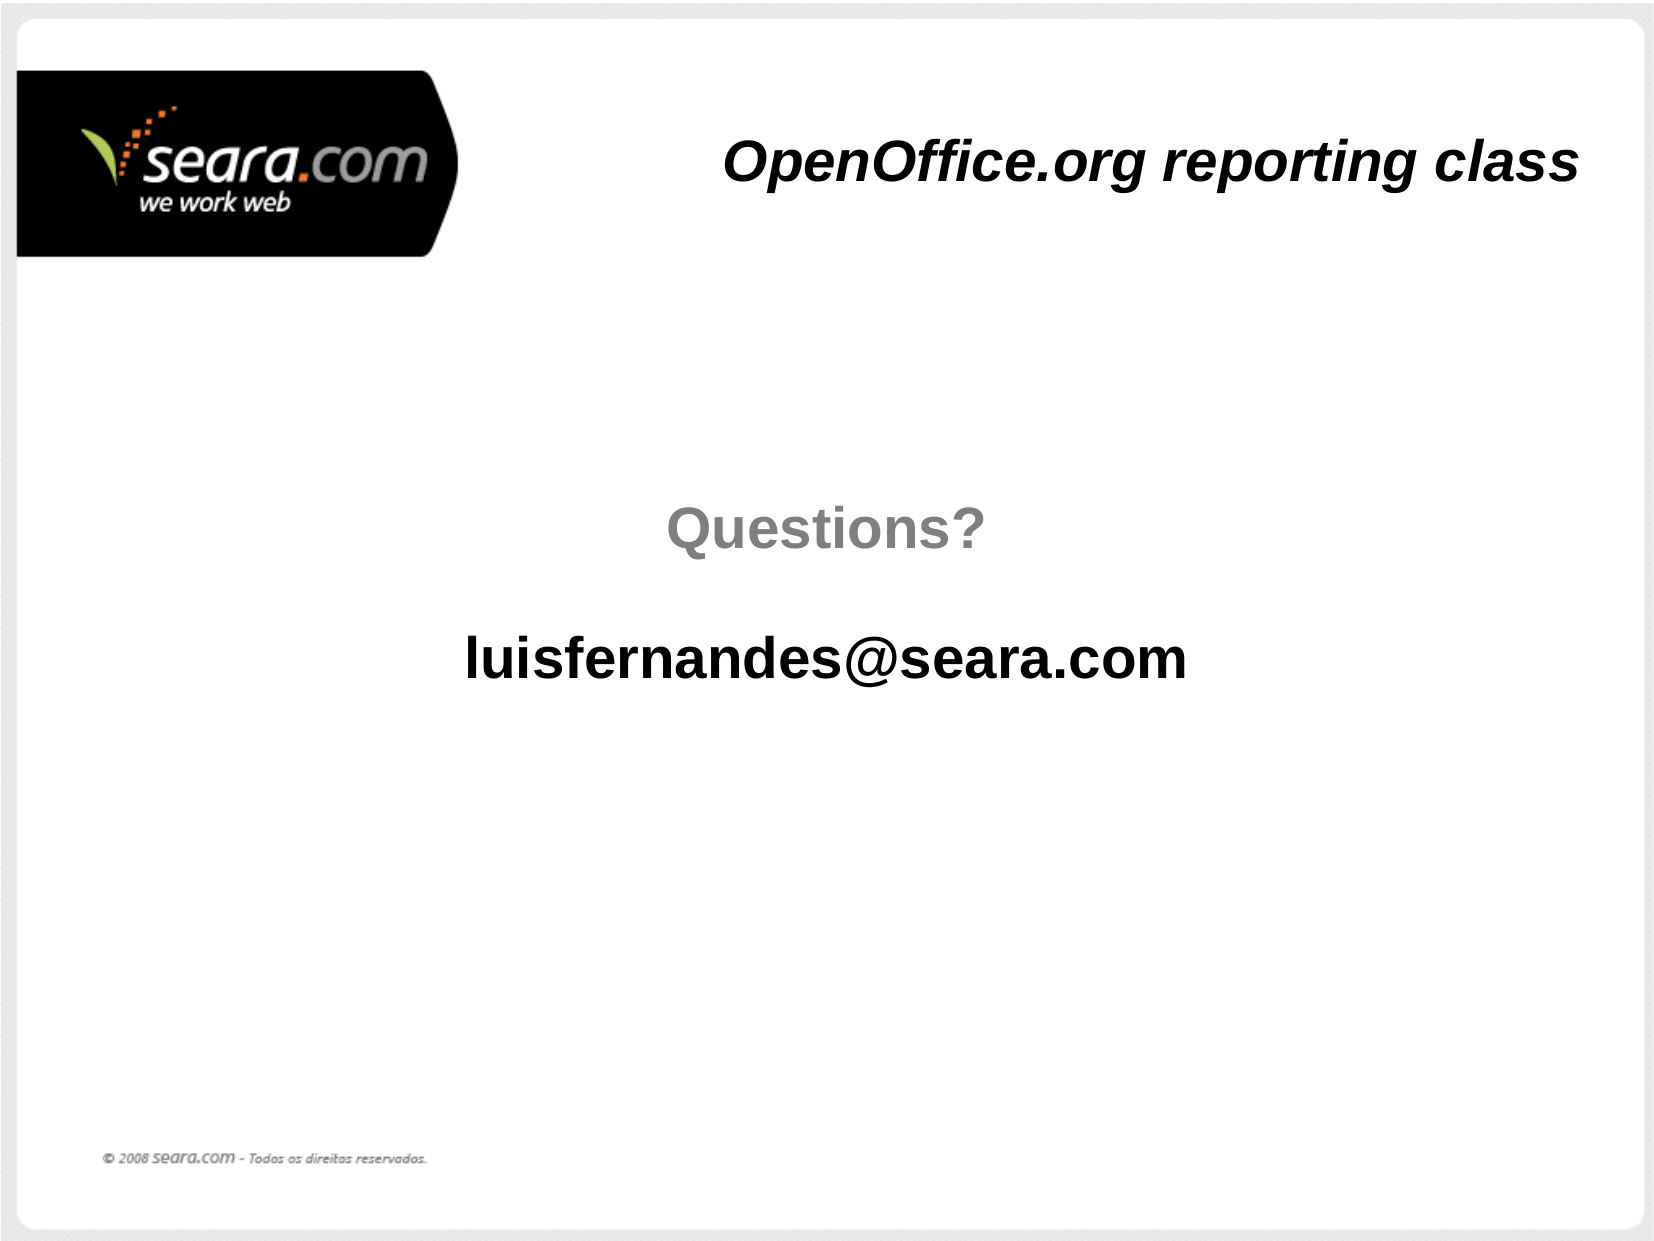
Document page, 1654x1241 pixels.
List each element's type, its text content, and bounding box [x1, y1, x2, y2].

text_box Questions? luisfernandes@seara.com [88, 324, 1566, 804]
title OpenOffice.org reporting class [531, 89, 1582, 237]
